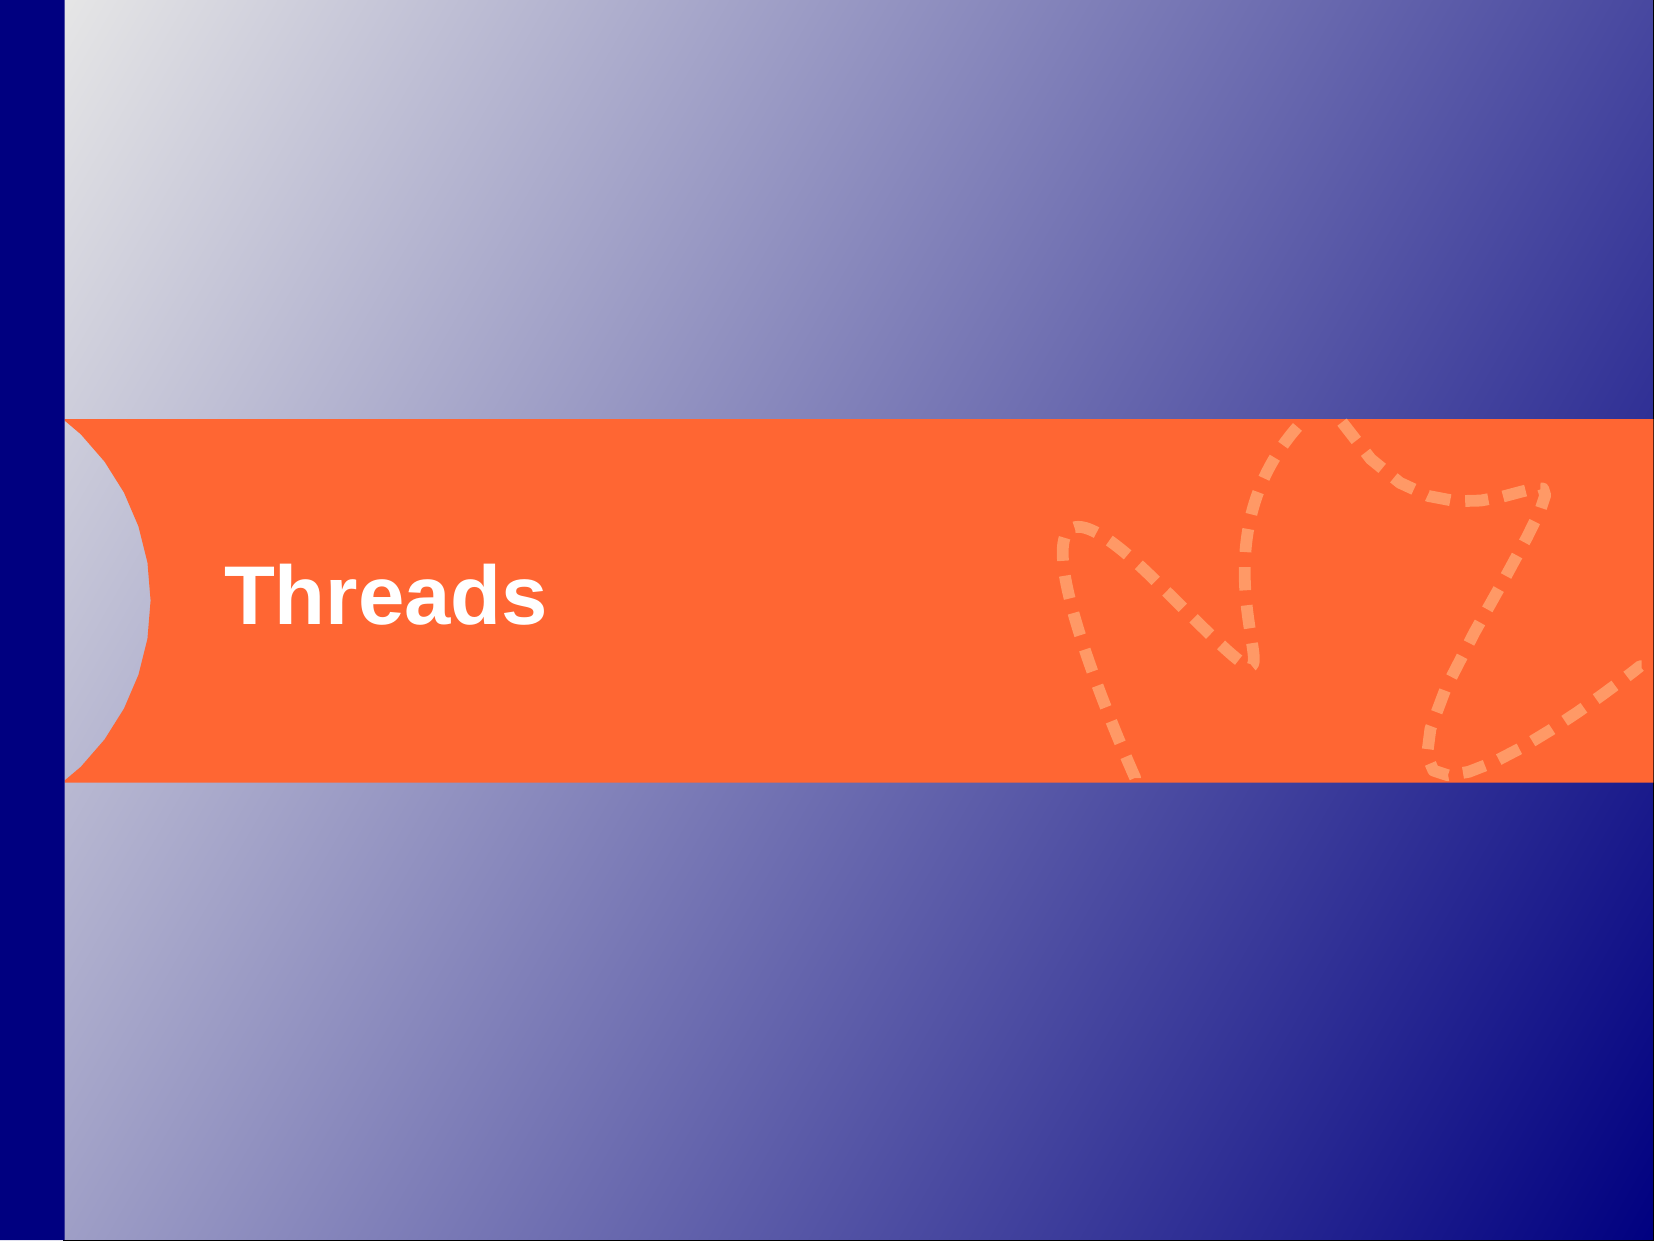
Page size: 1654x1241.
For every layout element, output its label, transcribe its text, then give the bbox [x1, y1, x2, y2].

title Threads [224, 497, 1093, 704]
